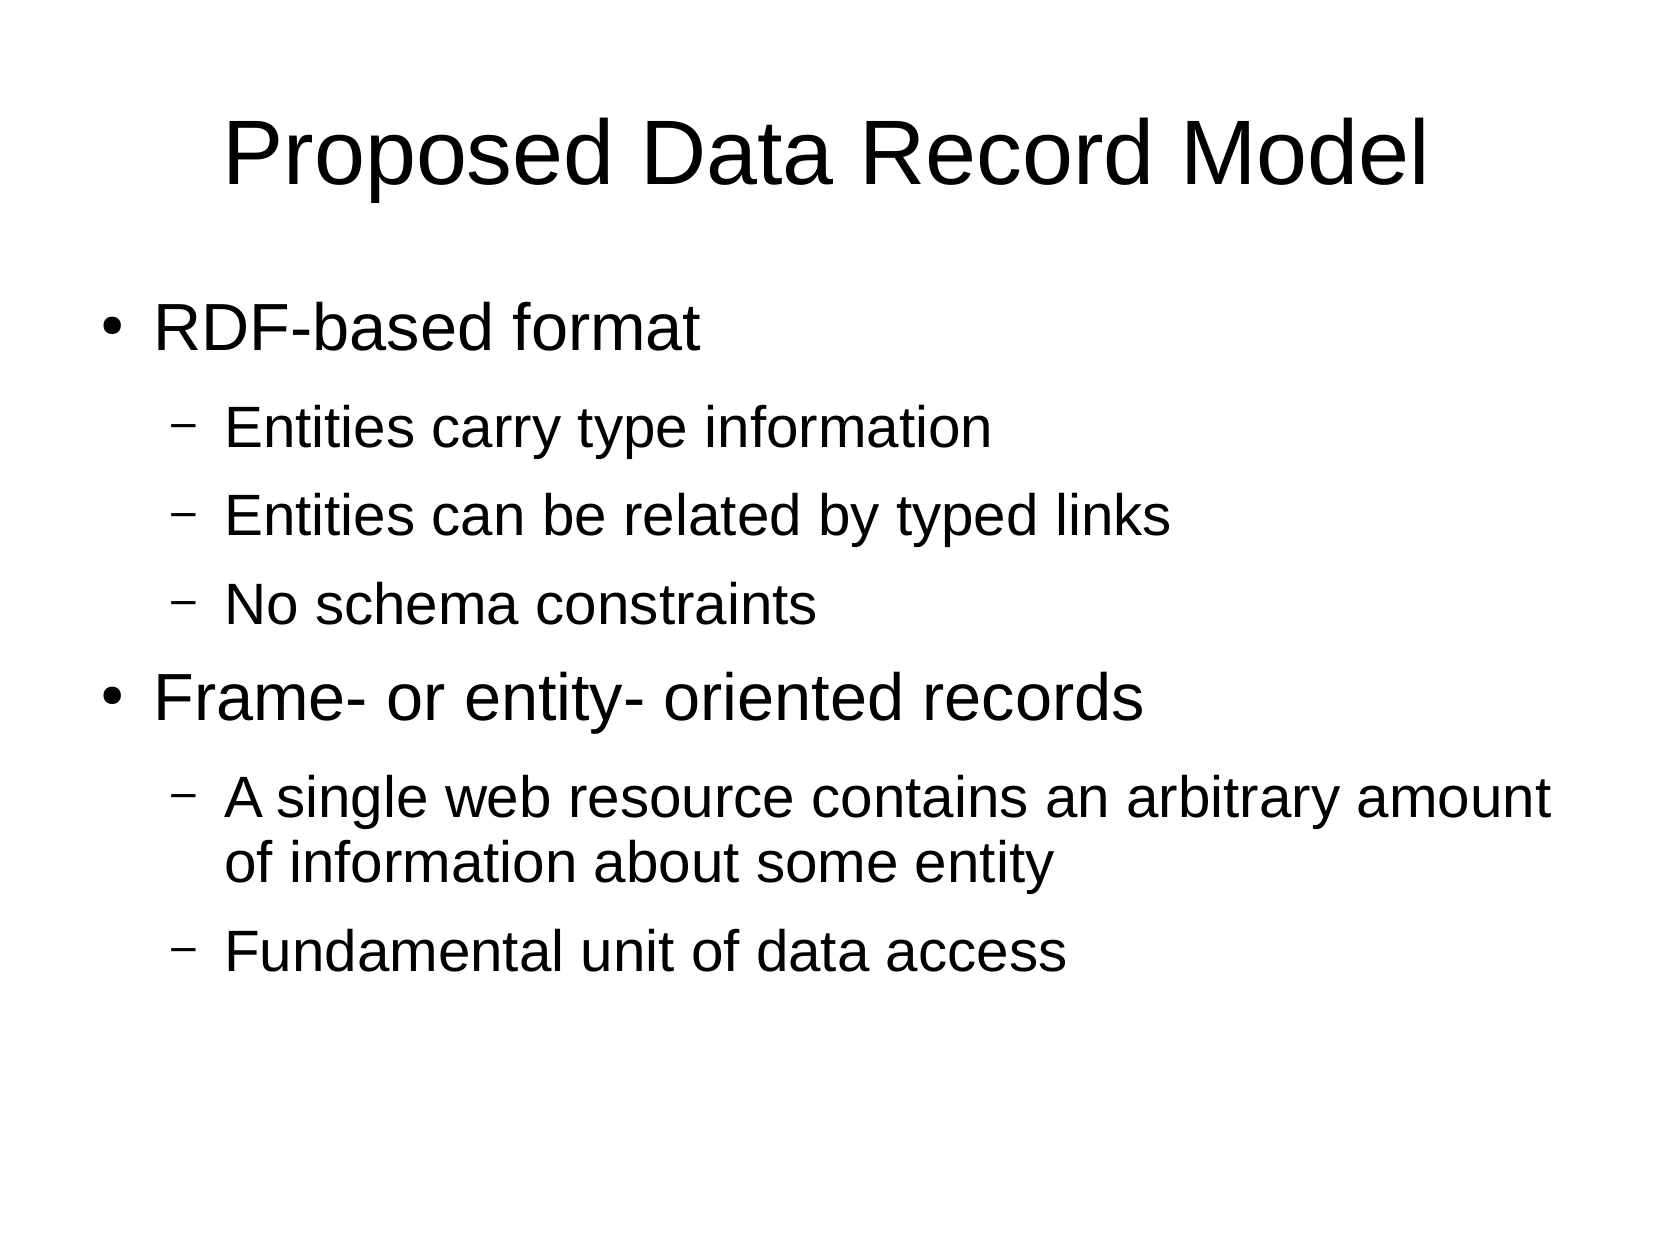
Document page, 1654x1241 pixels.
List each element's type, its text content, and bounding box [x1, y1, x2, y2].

list RDF-based format Entities carry type information Entities can be related by typed links No schema constraints Frame- or entity- oriented records A single web resource contains an arbitrary amount of information about some entity Fundamental unit of data access [82, 290, 1571, 1109]
title Proposed Data Record Model [82, 49, 1571, 257]
